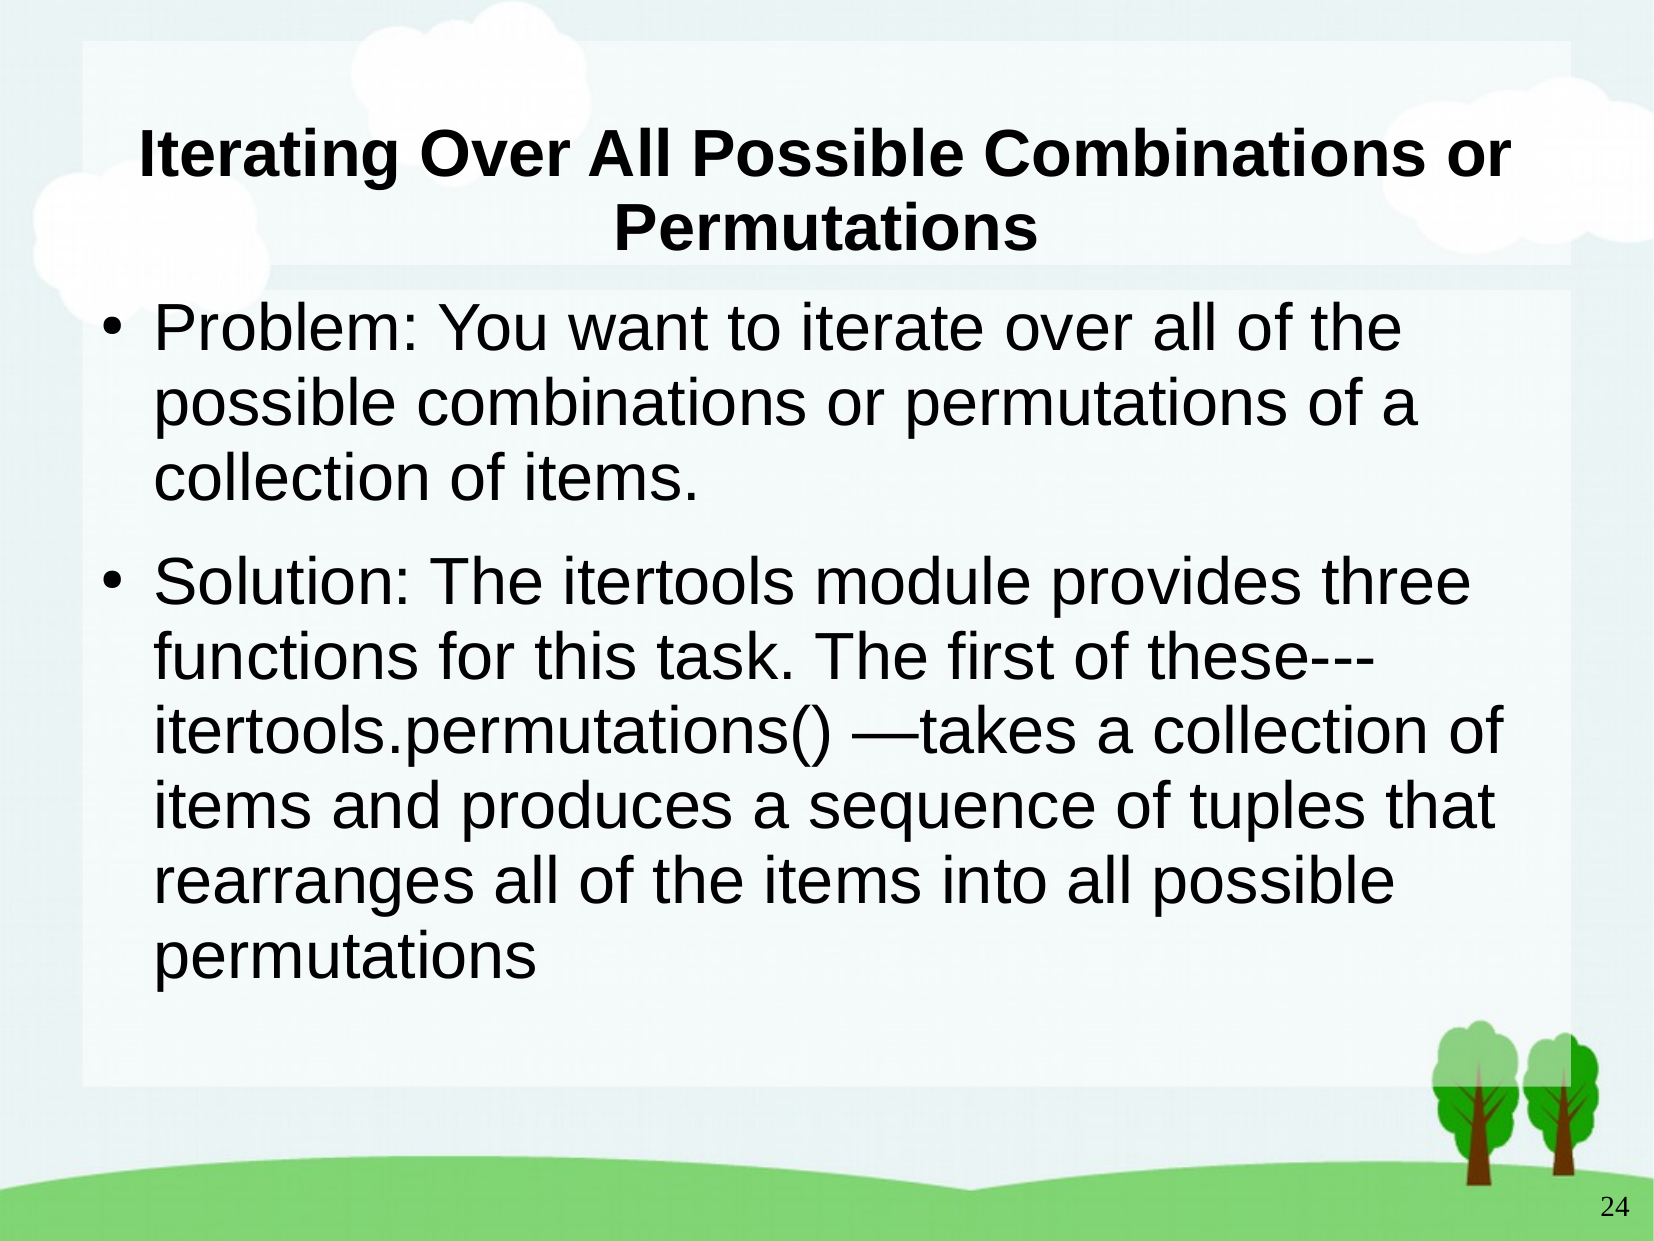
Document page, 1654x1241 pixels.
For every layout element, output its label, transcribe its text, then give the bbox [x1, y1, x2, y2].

title Iterating Over All Possible Combinations or Permutations [82, 40, 1571, 266]
picture [0, 0, 1654, 1241]
list Problem: You want to iterate over all of the possible combinations or permutations of a collection of items. Solution: The itertools module provides three functions for this task. The first of these--- itertools.permutations() —takes a collection of items and produces a sequence of tuples that rearranges all of the items into all possible permutations [82, 290, 1571, 1087]
